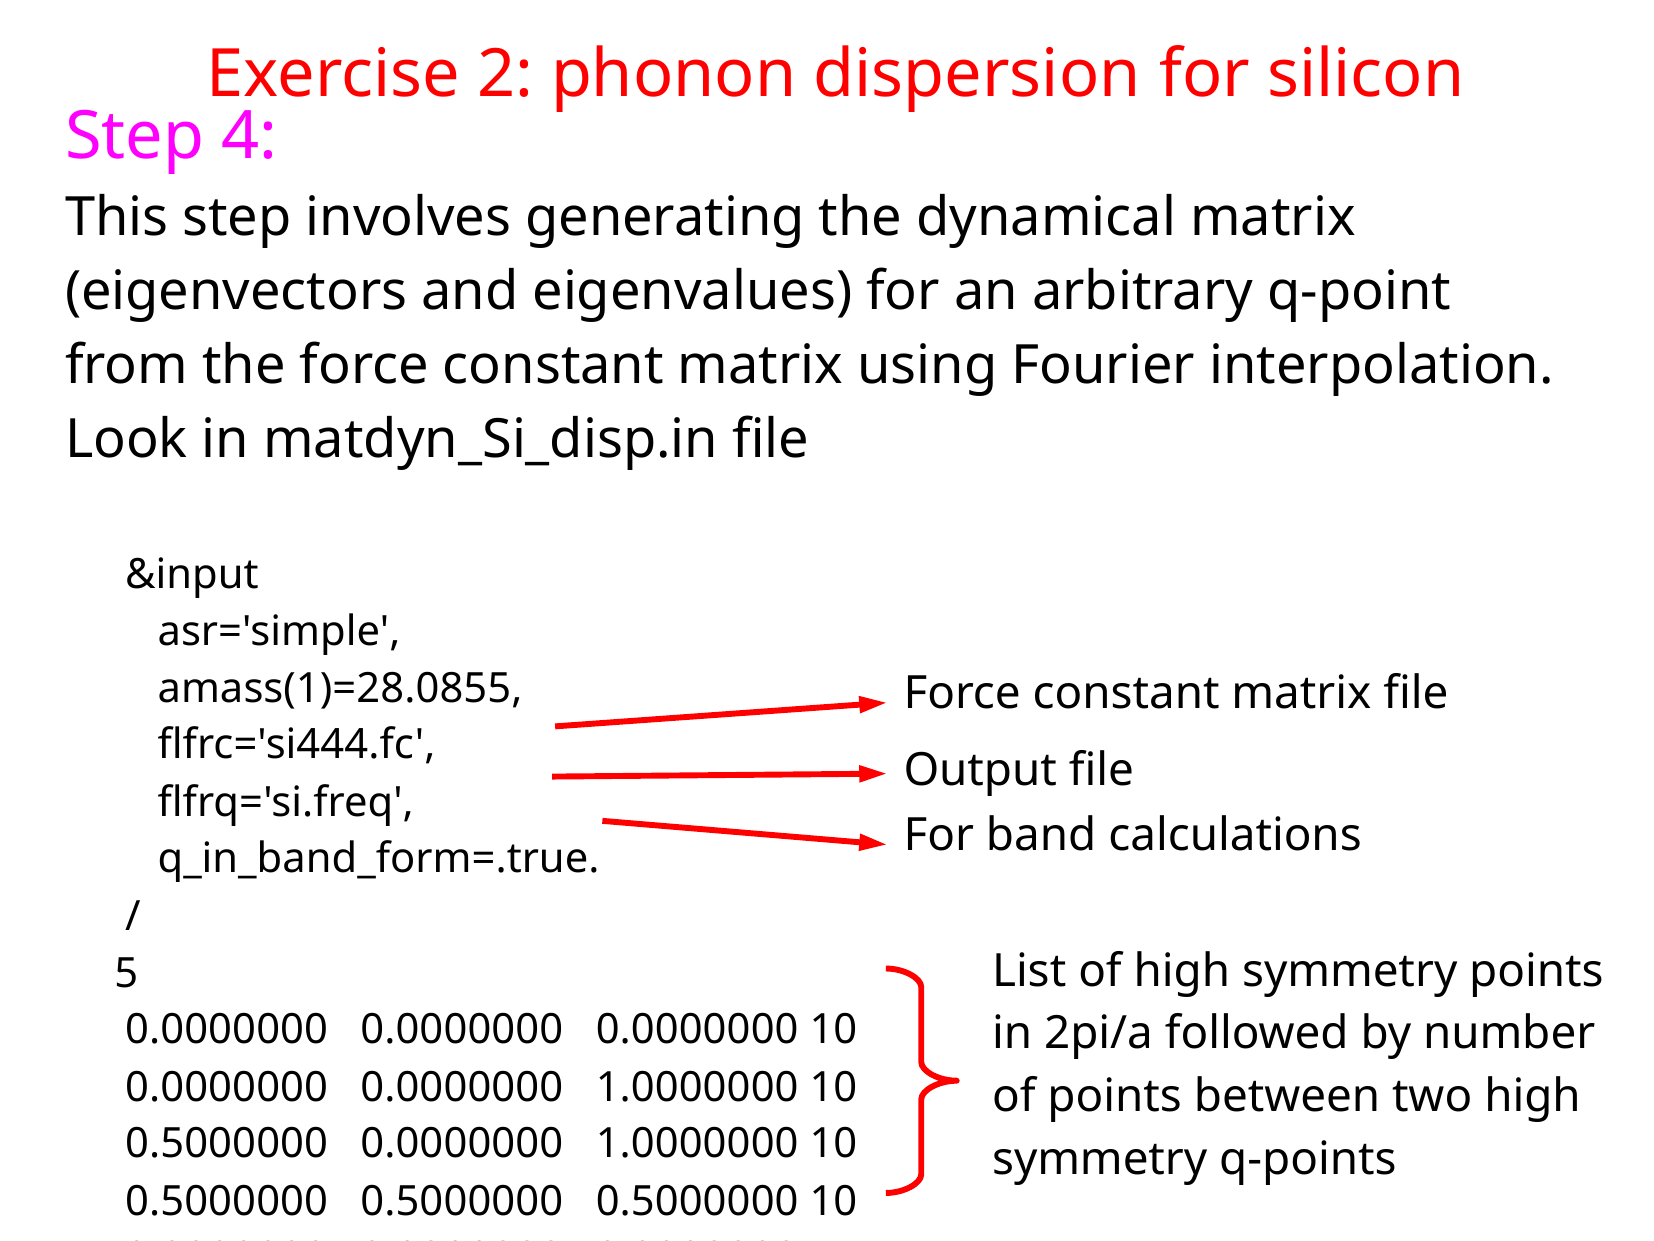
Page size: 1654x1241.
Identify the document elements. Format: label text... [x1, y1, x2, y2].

text_box List of high symmetry points in 2pi/a followed by number of points between two high symmetry q-points [974, 927, 1654, 1217]
text_box For band calculations [885, 791, 1330, 880]
text_box Output file [885, 726, 1131, 791]
text_box Force constant matrix file [885, 649, 1413, 738]
text_box Step 4: This step involves generating the dynamical matrix (eigenvectors and eigenvalues) for an arbitrary q-point from the force constant matrix using Fourier interpolation. Look in matdyn_Si_disp.in file [47, 76, 1599, 515]
text_box &input asr='simple', amass(1)=28.0855, flfrc='si444.fc', flfrq='si.freq', q_in_band_form=.true. / 5 0.0000000 0.0000000 0.0000000 10 0.0000000 0.0000000 1.0000000 10 0.5000000 0.0000000 1.0000000 10 0.5000000 0.5000000 0.5000000 10 0.0000000 0.0000000 0.0000000 1 [96, 532, 1030, 1208]
title Exercise 2: phonon dispersion for silicon [35, 0, 1654, 174]
